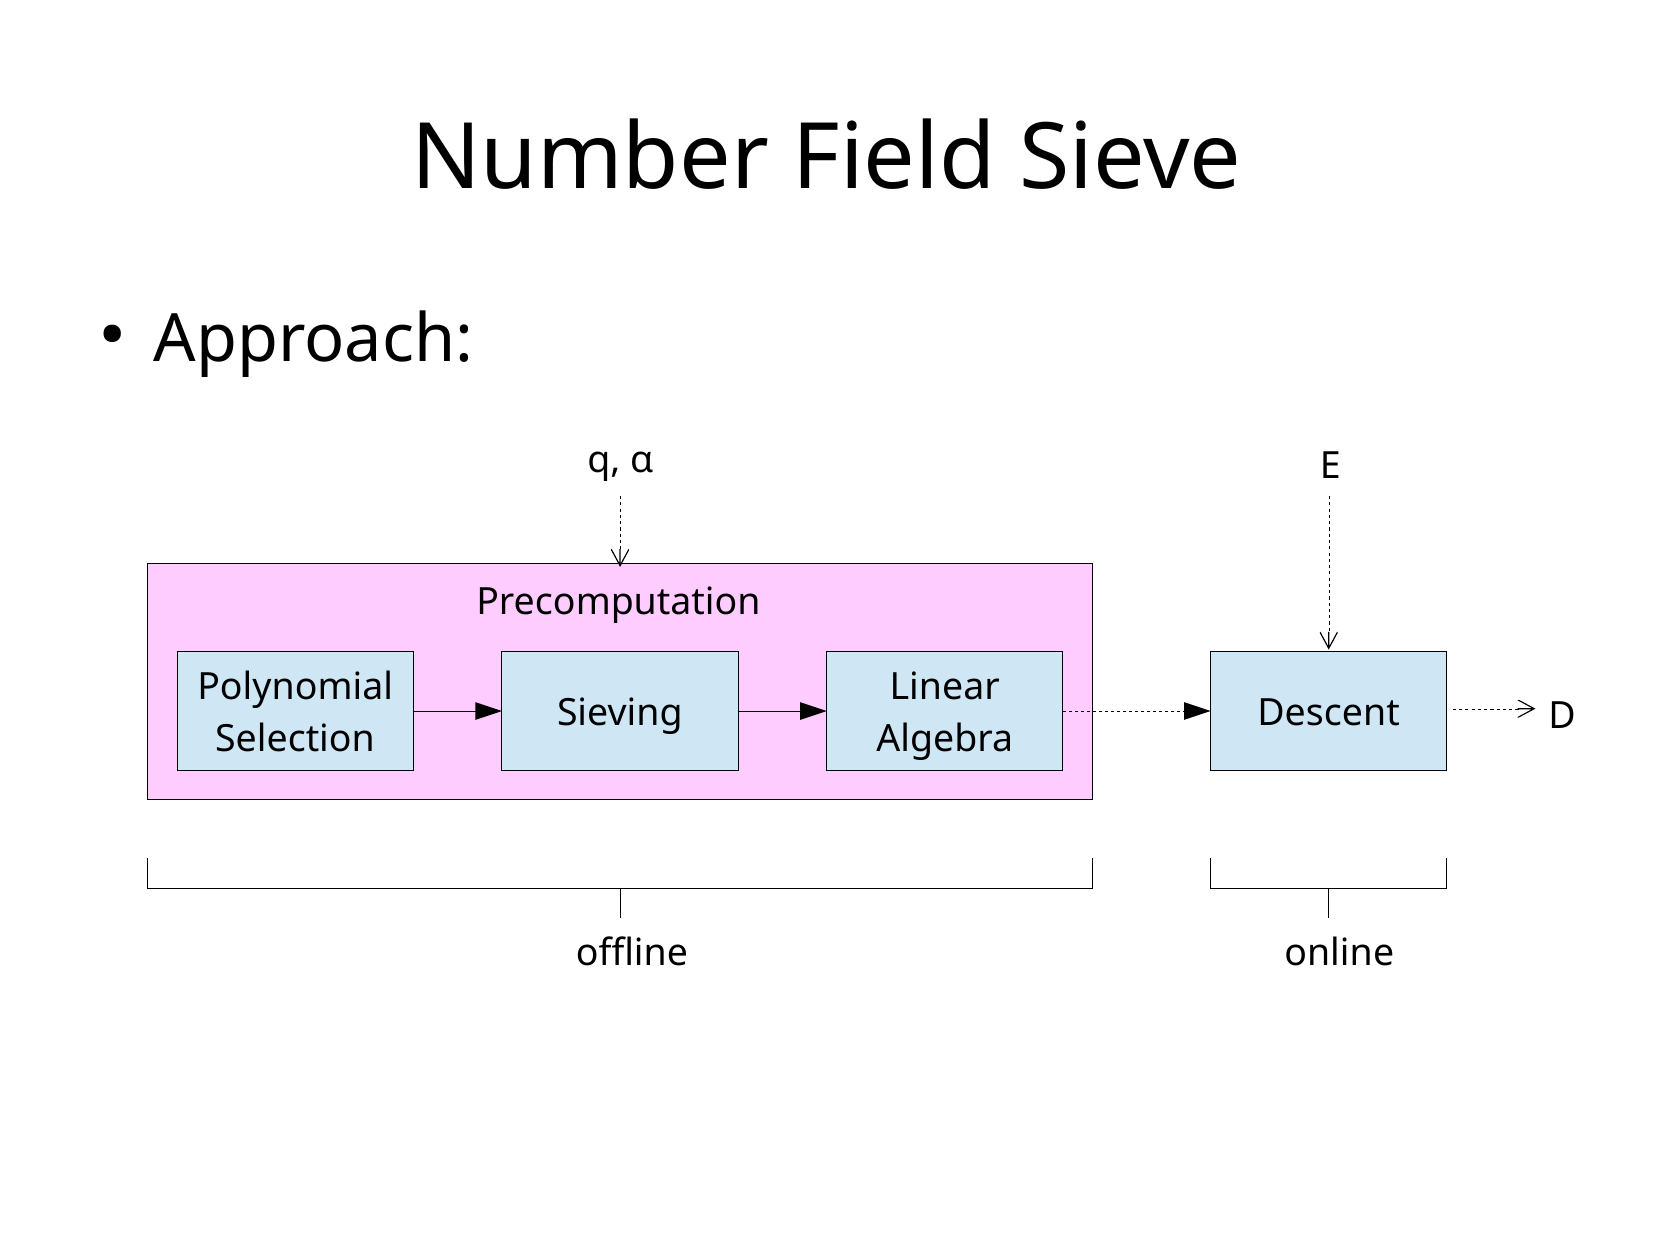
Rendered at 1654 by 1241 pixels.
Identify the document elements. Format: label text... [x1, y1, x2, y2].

text_box E [1305, 431, 1355, 494]
text_box D [1533, 681, 1595, 745]
text_box offline [561, 917, 703, 981]
text_box Linear Algebra [826, 651, 1063, 771]
text_box Sieving [501, 651, 739, 771]
list Approach: [82, 290, 1571, 1109]
text_box Precomputation [461, 566, 776, 630]
text_box q, α [572, 425, 670, 488]
title Number Field Sieve [82, 49, 1571, 257]
text_box online [1269, 917, 1410, 981]
text_box Descent [1210, 651, 1447, 771]
